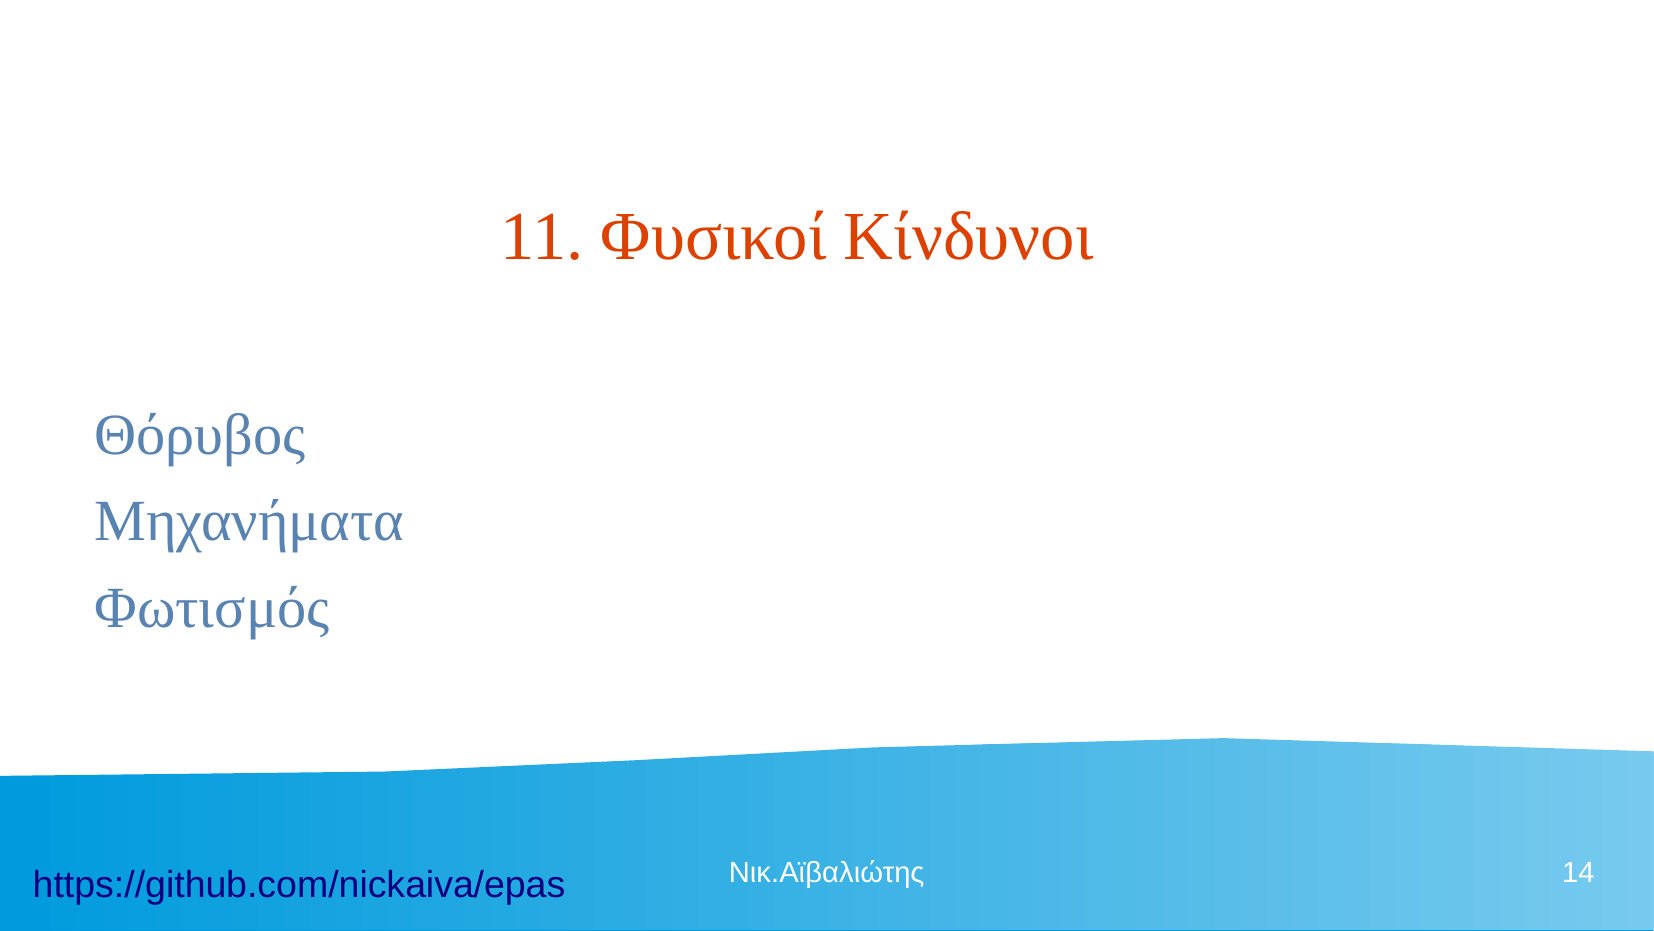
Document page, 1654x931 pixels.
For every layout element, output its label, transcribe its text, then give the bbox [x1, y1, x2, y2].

list Θόρυβος Μηχανήματα Φωτισμός [59, 324, 1595, 739]
title 11. Φυσικοί Κίνδυνοι [59, 147, 1536, 324]
